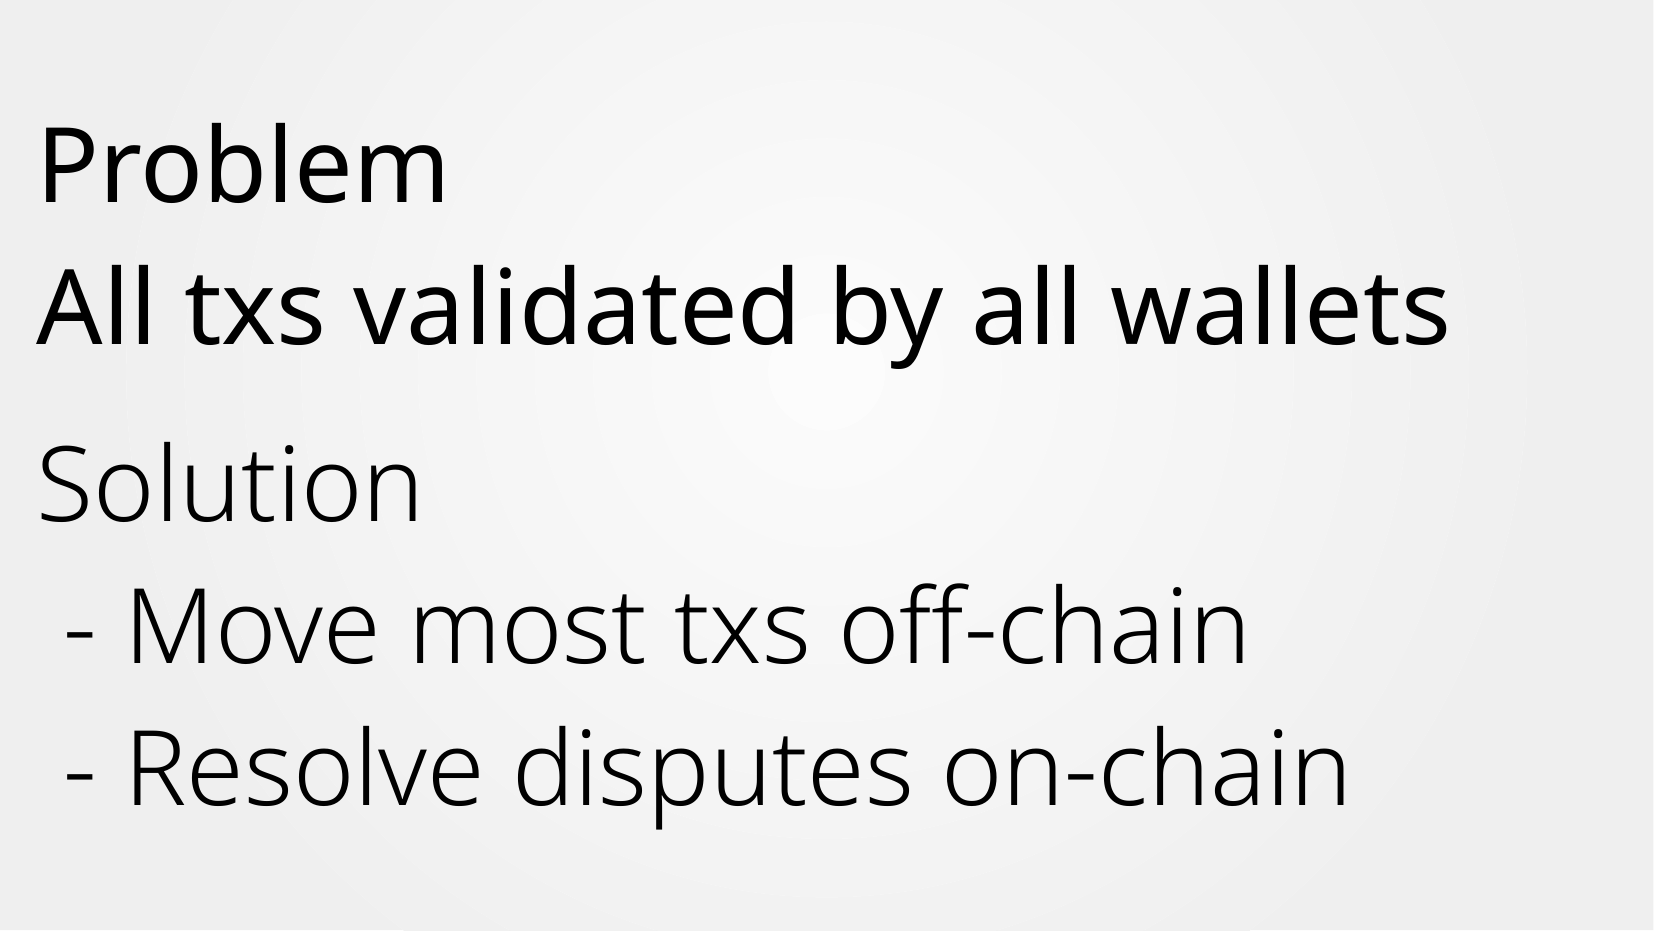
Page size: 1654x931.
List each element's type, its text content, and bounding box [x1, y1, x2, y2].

title Problem All txs validated by all wallets [36, 41, 1617, 426]
title Solution - Move most txs off-chain - Resolve disputes on-chain [36, 431, 1617, 815]
